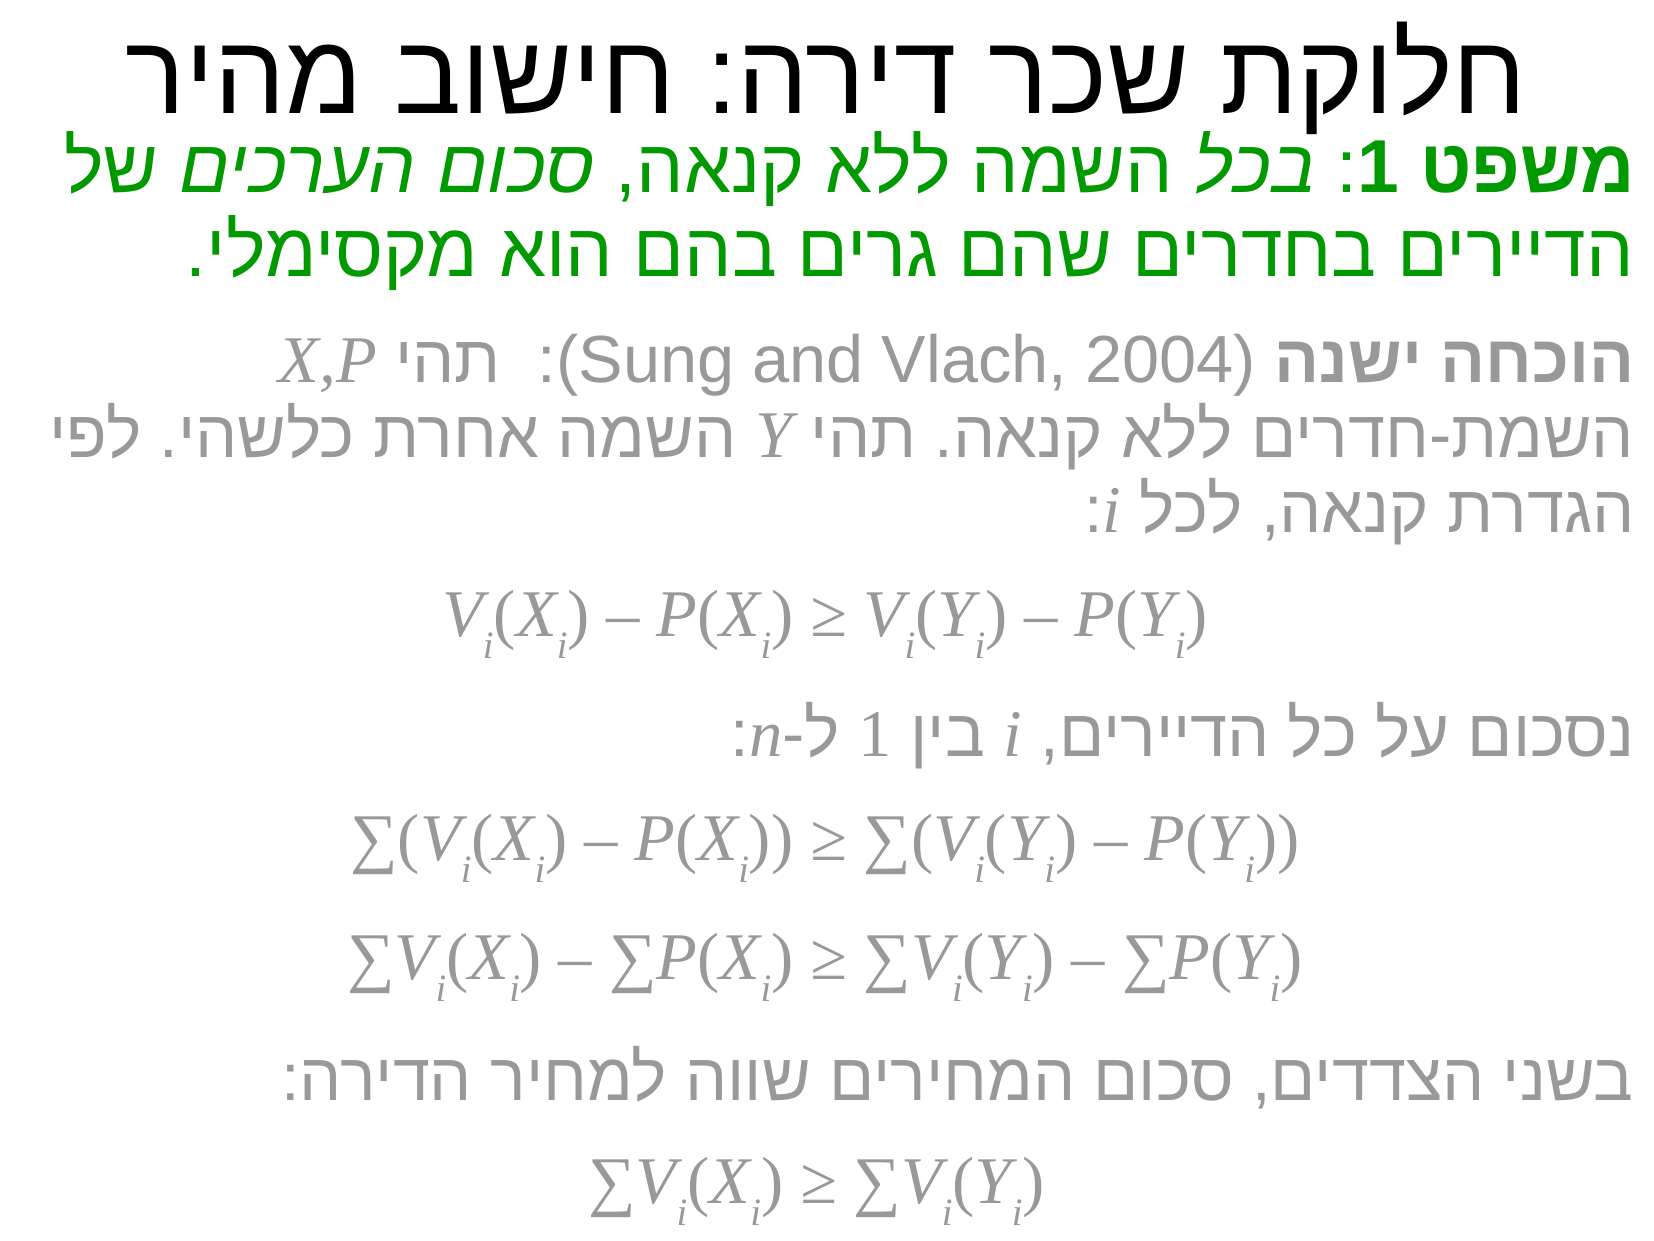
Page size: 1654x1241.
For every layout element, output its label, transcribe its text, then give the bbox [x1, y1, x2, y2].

title חלוקת שכר דירה: חישוב מהיר [0, 0, 1654, 151]
list משפט 1: בכל השמה ללא קנאה, סכום הערכים של הדיירים בחדרים שהם גרים בהם הוא מקסימלי. הוכחה ישנה (Sung and Vlach, 2004): תהי X,P השמת-חדרים ללא קנאה. תהי Y השמה אחרת כלשהי. לפי הגדרת קנאה, לכל i: Vi(Xi) – P(Xi) ≥ Vi(Yi) – P(Yi) נסכום על כל הדיירים, i בין 1 ל-n: ∑(Vi(Xi) – P(Xi)) ≥ ∑(Vi(Yi) – P(Yi)) ∑Vi(Xi) – ∑P(Xi) ≥ ∑Vi(Yi) – ∑P(Yi) בשני הצדדים, סכום המחירים שווה למחיר הדירה: ∑Vi(Xi) ≥ ∑Vi(Yi) [15, 124, 1636, 1201]
